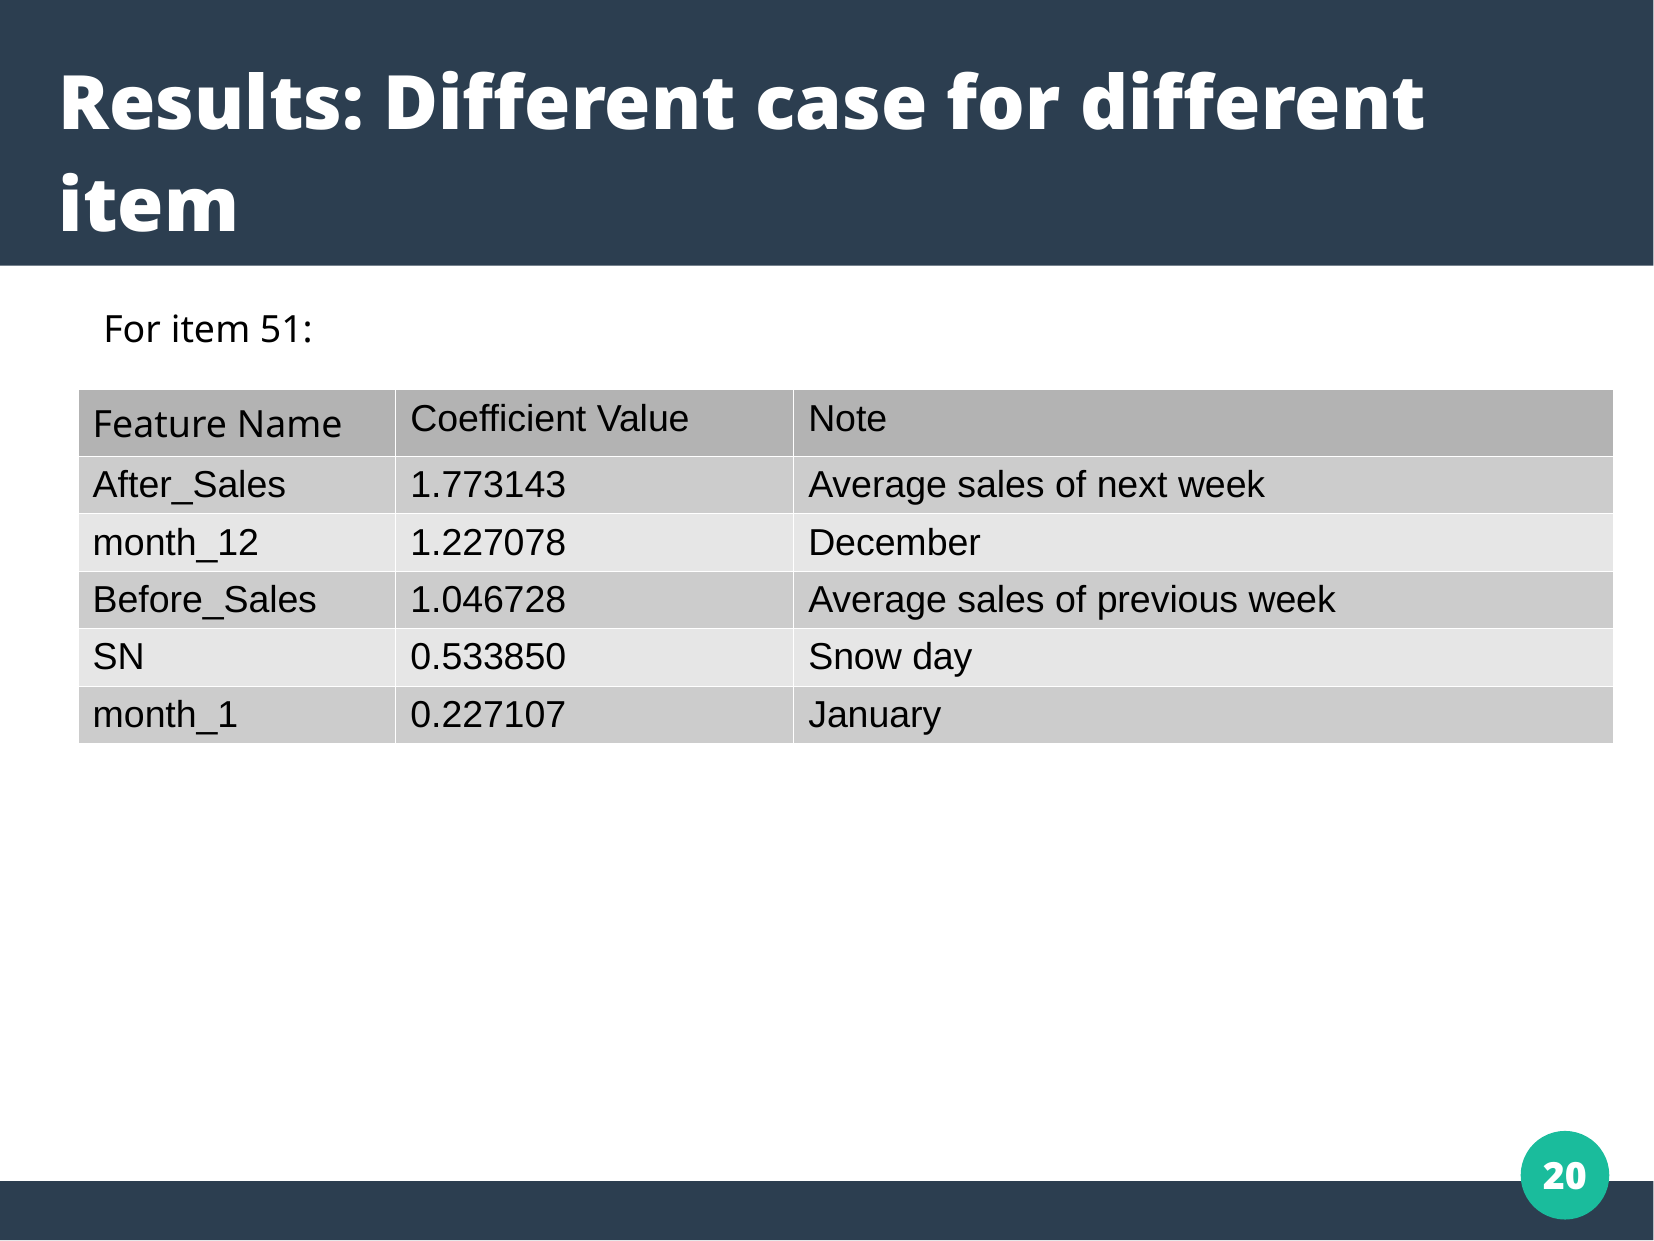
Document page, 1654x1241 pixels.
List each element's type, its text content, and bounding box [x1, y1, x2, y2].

table_header Feature Name [79, 390, 395, 456]
text_box For item 51: [88, 295, 1182, 355]
table_cell Before_Sales [79, 572, 395, 628]
table_cell Average sales of next week [794, 457, 1613, 513]
table_cell 1.227078 [396, 514, 793, 571]
table_cell Average sales of previous week [794, 572, 1613, 628]
table_cell After_Sales [79, 457, 395, 513]
table_cell SN [79, 629, 395, 686]
table_cell December [794, 514, 1613, 571]
table_cell 1.773143 [396, 457, 793, 513]
table_cell month_1 [79, 687, 395, 743]
table_header Coefficient Value [396, 390, 793, 456]
table_cell 0.227107 [396, 687, 793, 743]
table_cell 1.046728 [396, 572, 793, 628]
table_cell month_12 [79, 514, 395, 571]
table_cell Snow day [794, 629, 1613, 686]
title Results: Different case for different item [59, 49, 1595, 207]
table_header Note [794, 390, 1613, 456]
table_cell January [794, 687, 1613, 743]
table_cell 0.533850 [396, 629, 793, 686]
